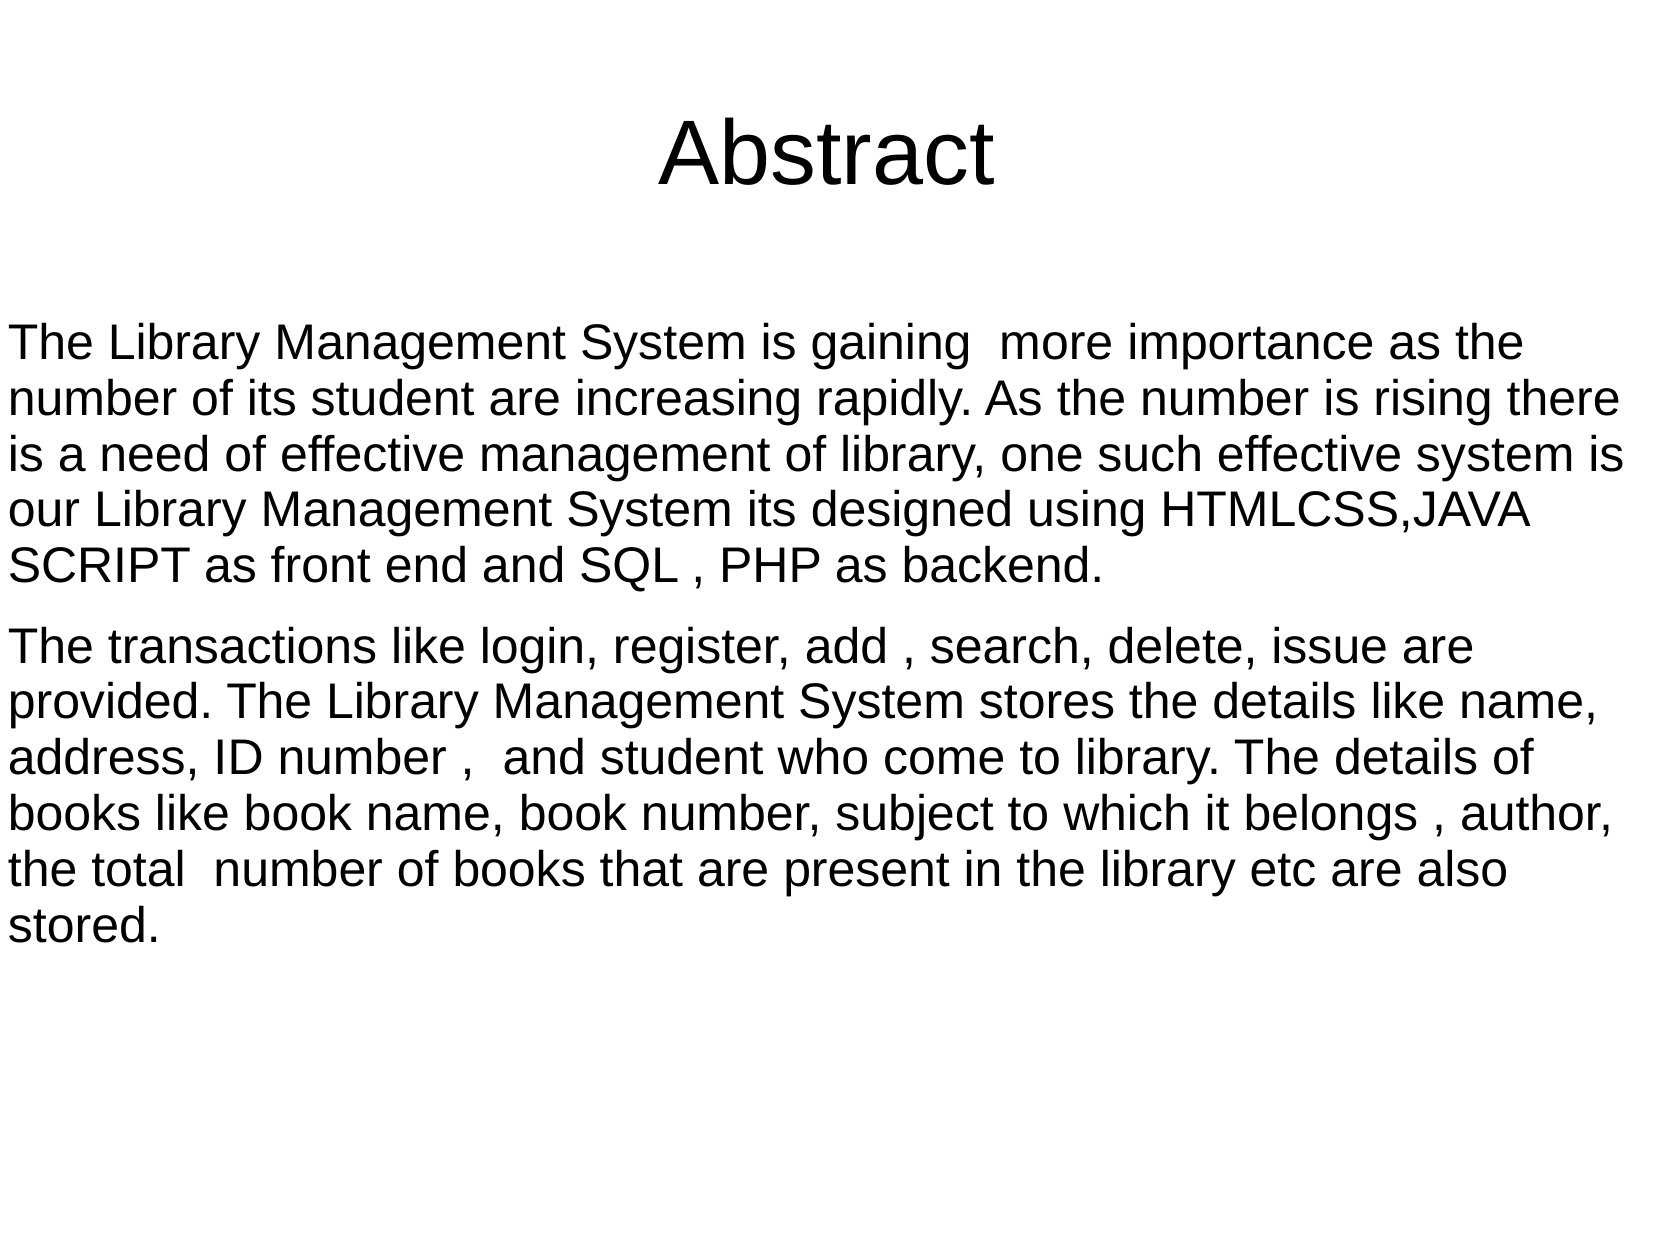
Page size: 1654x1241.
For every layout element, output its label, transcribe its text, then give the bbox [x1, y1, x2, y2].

text_box The Library Management System is gaining more importance as the number of its student are increasing rapidly. As the number is rising there is a need of effective management of library, one such effective system is our Library Management System its designed using HTMLCSS,JAVA SCRIPT as front end and SQL , PHP as backend. The transactions like login, register, add , search, delete, issue are provided. The Library Management System stores the details like name, address, ID number , and student who come to library. The details of books like book name, book number, subject to which it belongs , author, the total number of books that are present in the library etc are also stored. [0, 307, 1654, 1047]
title Abstract [82, 49, 1571, 257]
